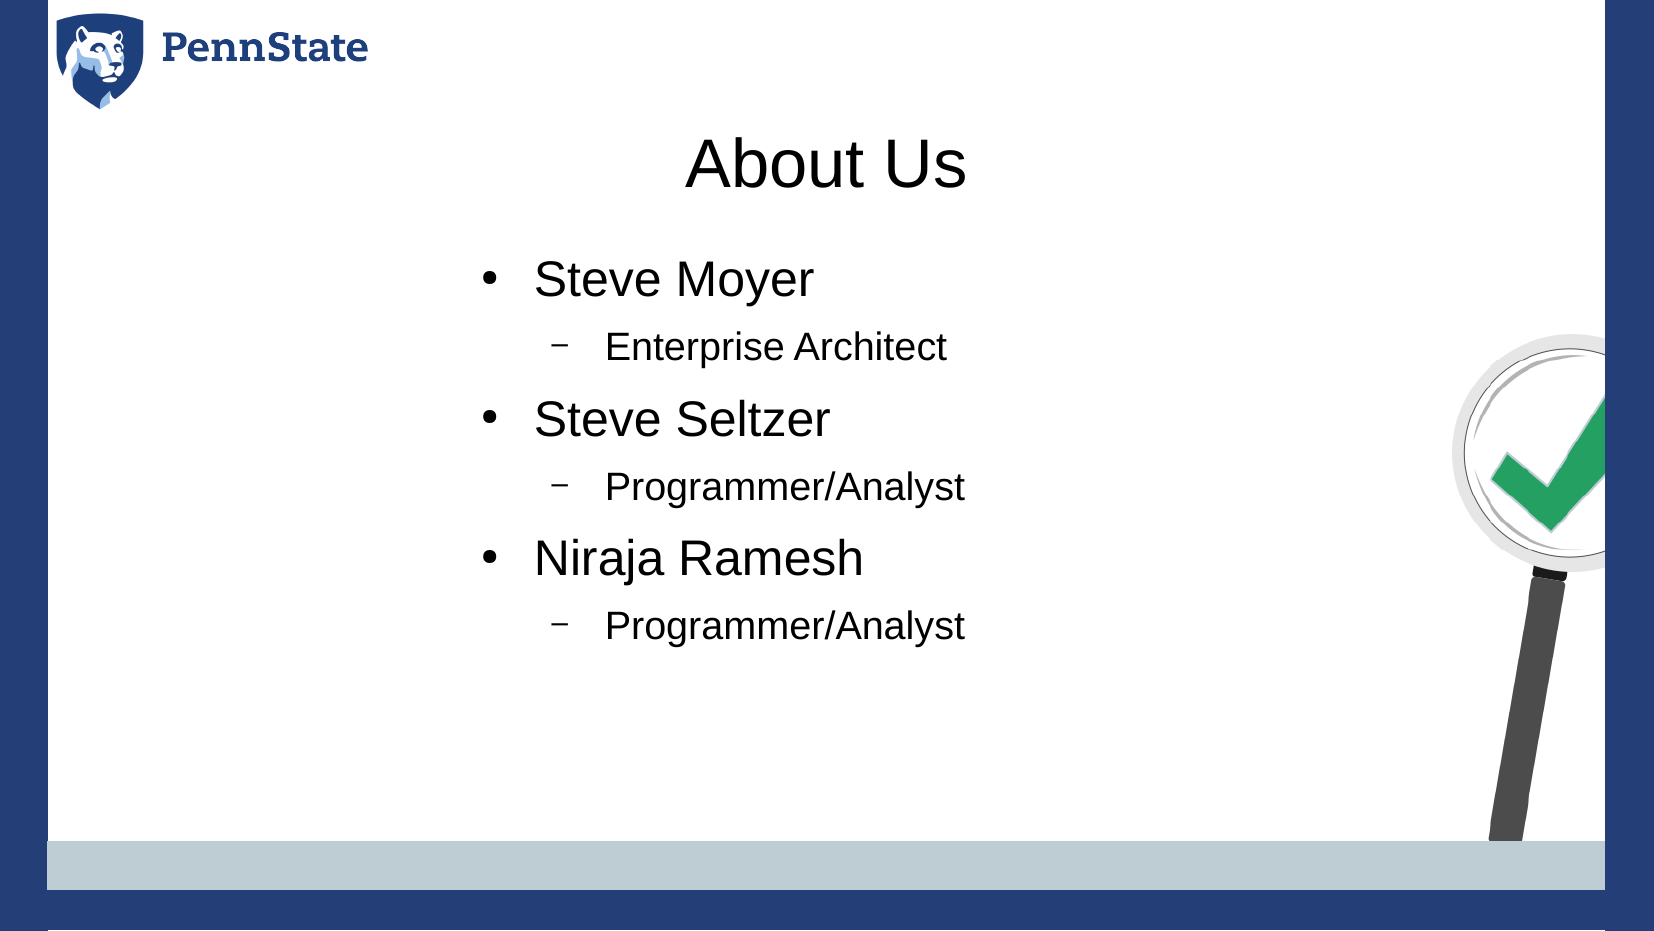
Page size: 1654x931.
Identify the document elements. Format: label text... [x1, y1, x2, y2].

picture [1452, 334, 1605, 841]
text_box [570, 236, 600, 314]
list Steve Moyer Enterprise Architect Steve Seltzer Programmer/Analyst Niraja Ramesh Programmer/Analyst [463, 251, 1191, 691]
title About Us [82, 85, 1571, 242]
picture [48, 0, 411, 152]
